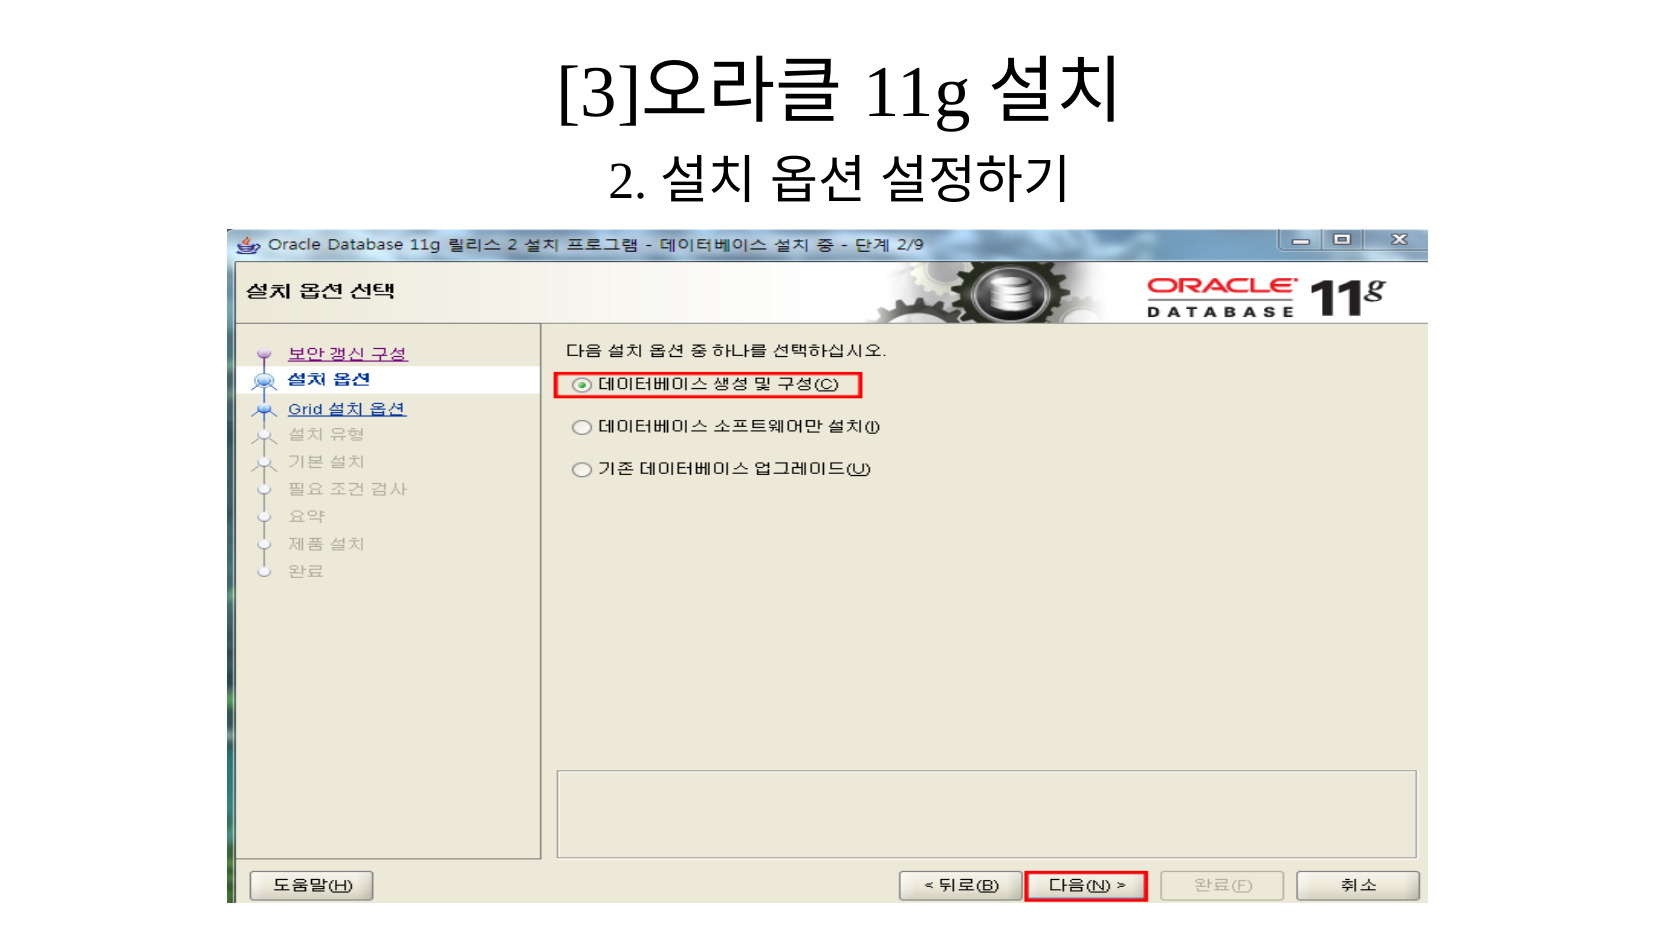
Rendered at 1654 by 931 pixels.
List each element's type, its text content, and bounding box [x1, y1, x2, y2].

subtitle 2) 설치 옵션 설정하기 [0, 0, 1111, 151]
picture [227, 229, 1428, 903]
title [3]오라클 11g 설치 2. 설치 옵션 설정하기 [95, 45, 1584, 201]
